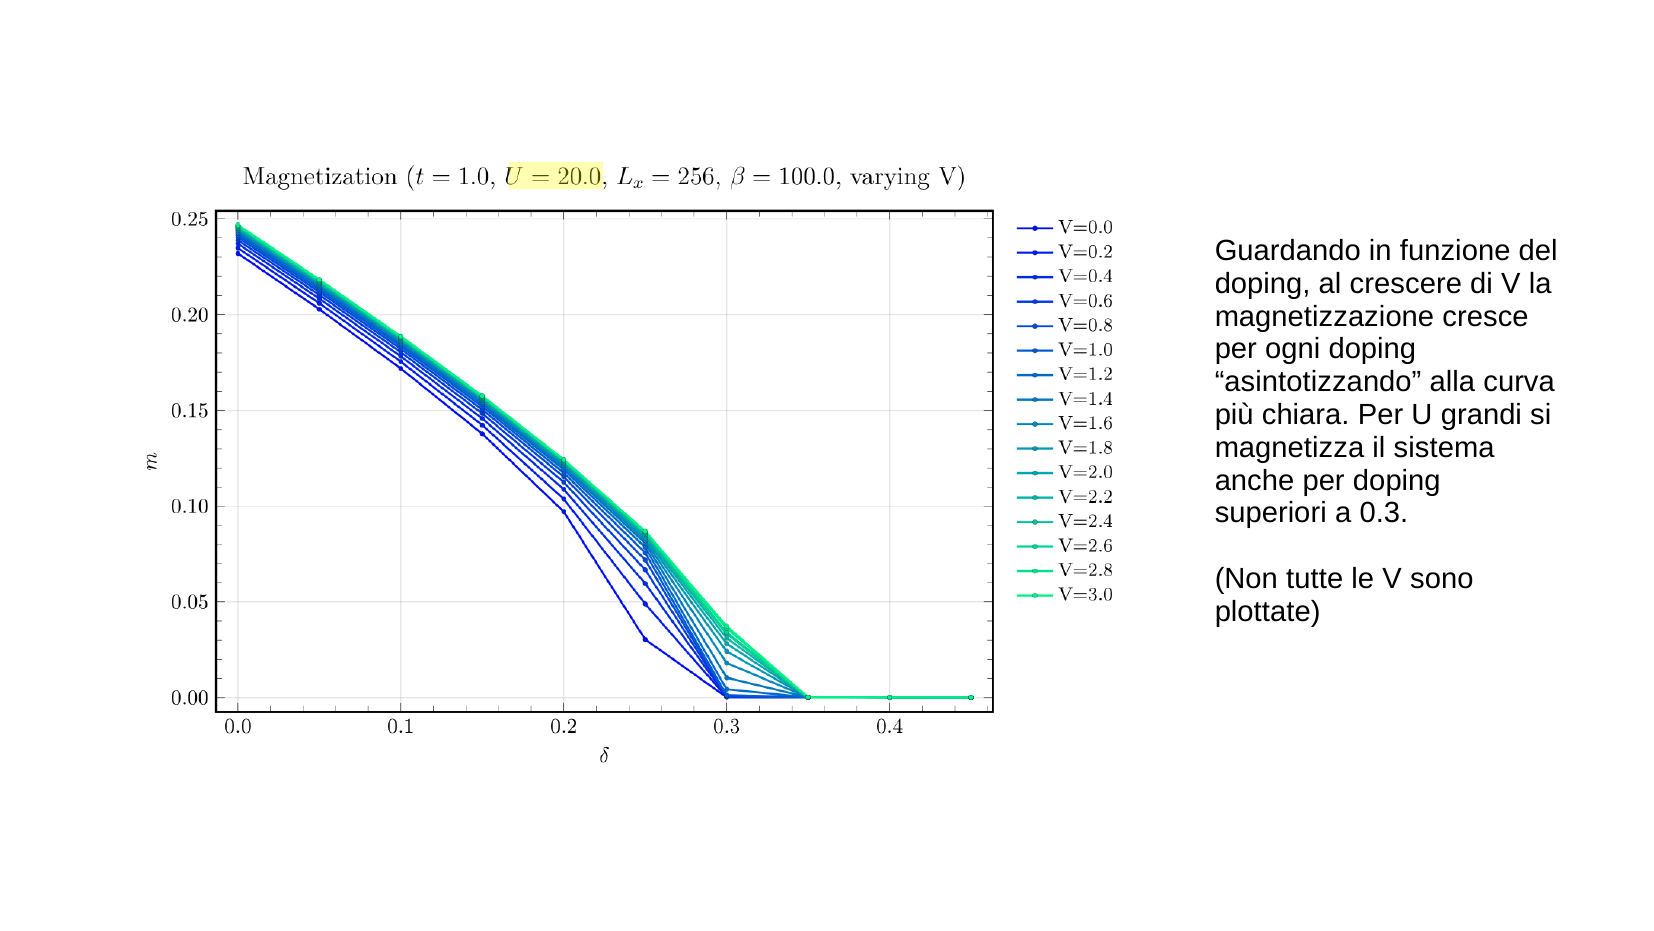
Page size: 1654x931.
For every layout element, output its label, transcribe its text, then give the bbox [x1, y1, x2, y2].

text_box Guardando in funzione del doping, al crescere di V la magnetizzazione cresce per ogni doping “asintotizzando” alla curva più chiara. Per U grandi si magnetizza il sistema anche per doping superiori a 0.3. (Non tutte le V sono plottate) [1200, 226, 1576, 713]
picture [131, 149, 1134, 778]
text_box [508, 161, 604, 189]
